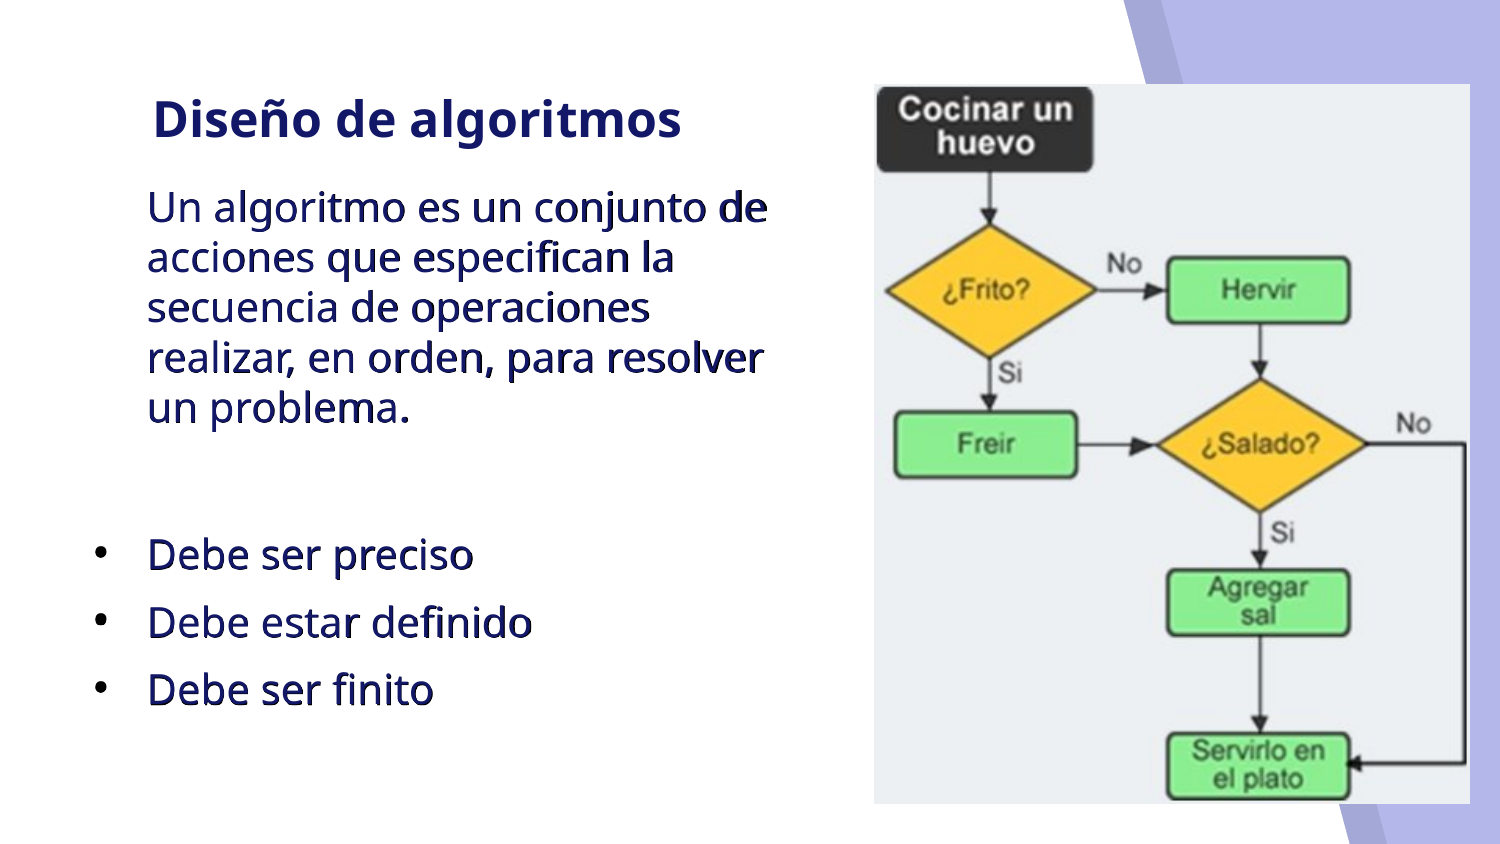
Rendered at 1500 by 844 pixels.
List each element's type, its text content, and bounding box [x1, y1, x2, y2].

picture [874, 84, 1470, 804]
list Un algoritmo es un conjunto de acciones que especifican la secuencia de operaciones realizar, en orden, para resolver un problema. Debe ser preciso Debe estar definido Debe ser finito [60, 165, 792, 536]
title Diseño de algoritmos [137, 82, 1011, 163]
